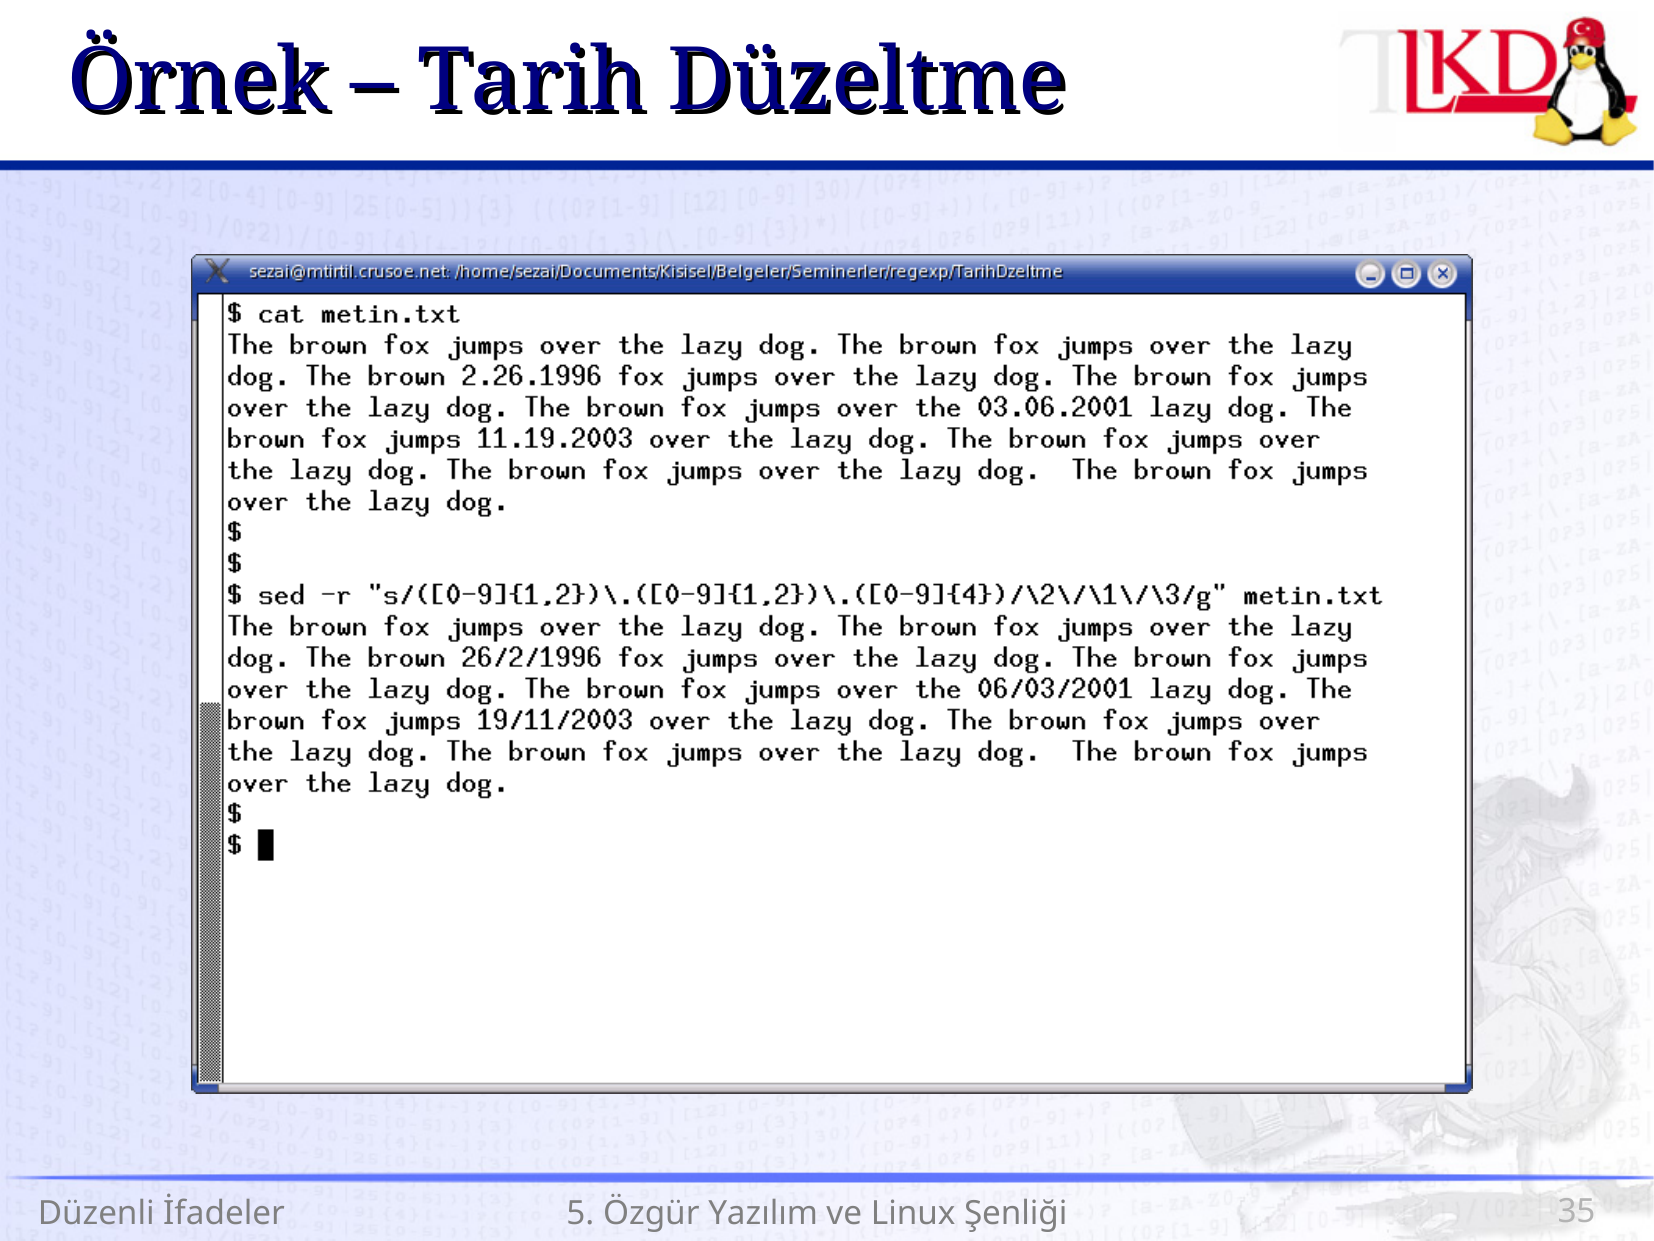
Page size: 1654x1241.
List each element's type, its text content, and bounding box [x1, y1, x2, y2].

title Örnek – Tarih Düzeltme [67, 13, 1399, 138]
picture [0, 0, 1654, 1241]
